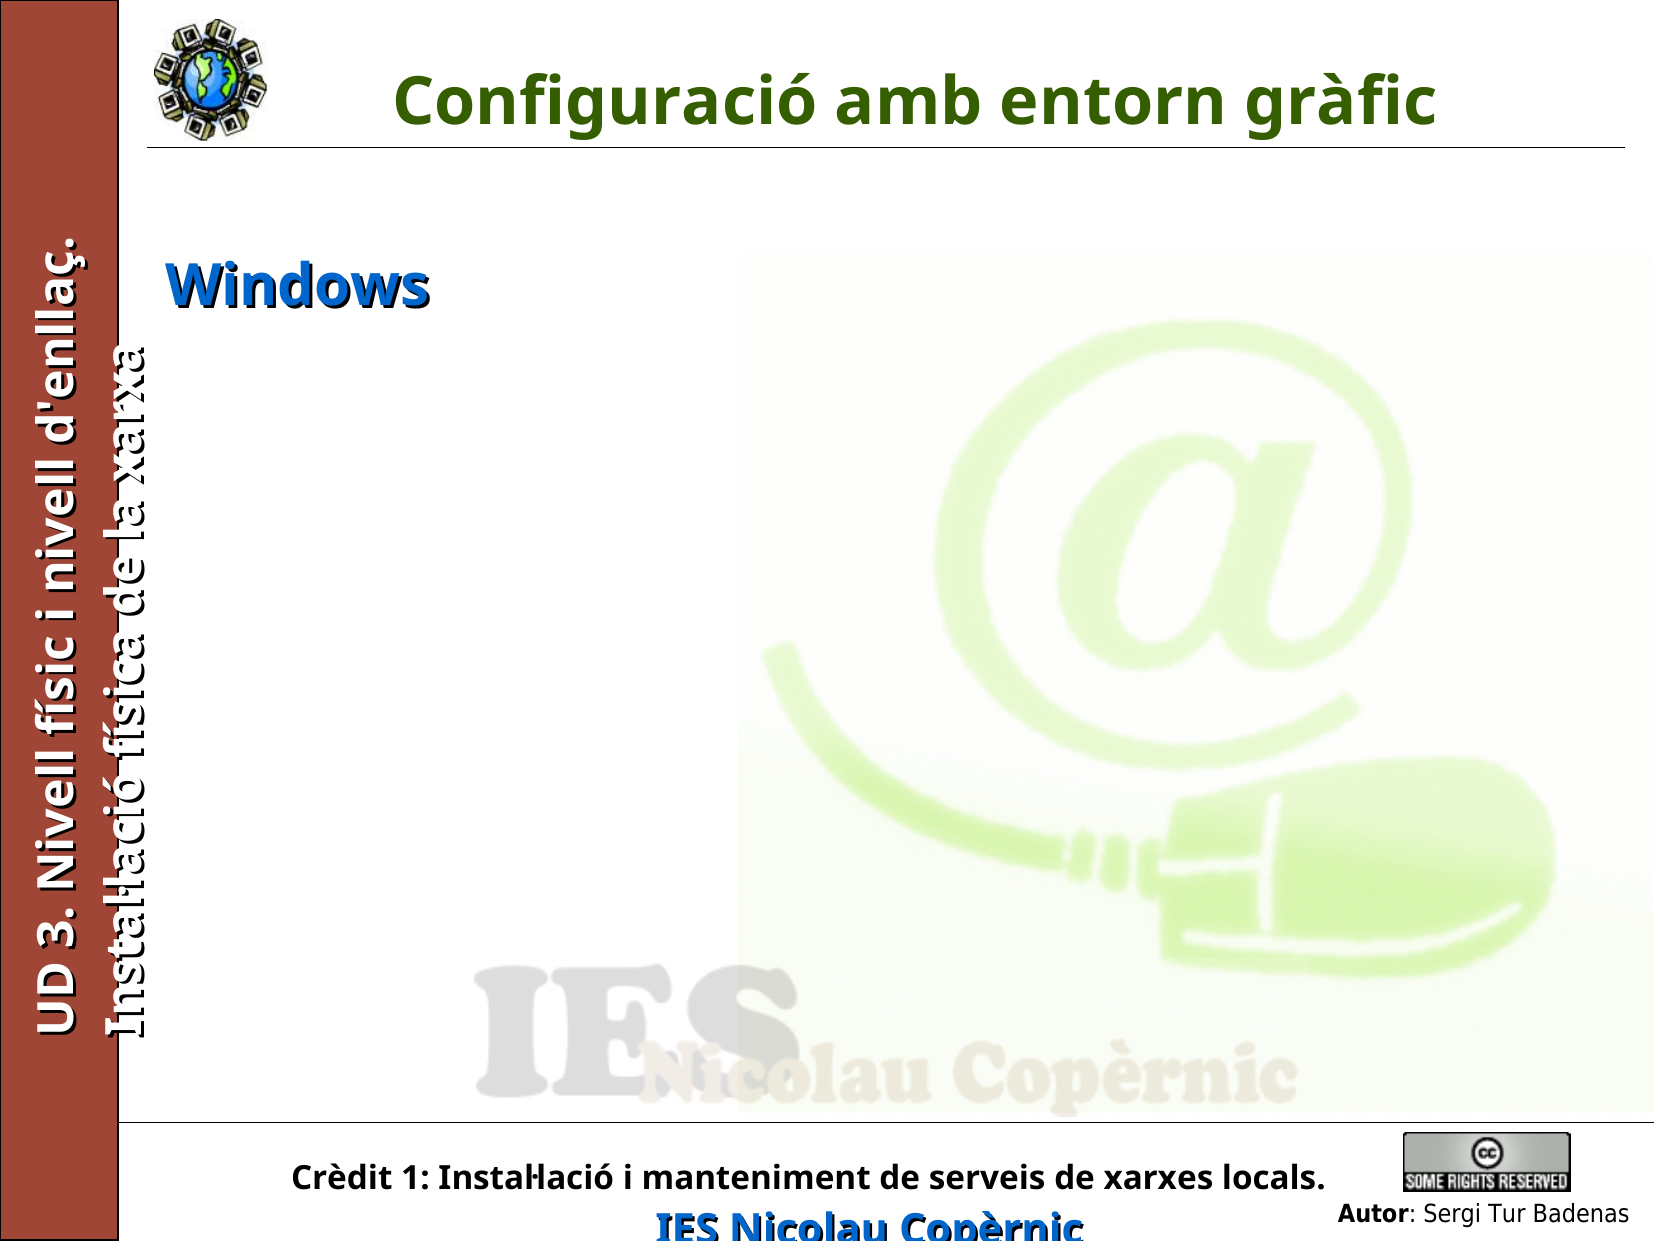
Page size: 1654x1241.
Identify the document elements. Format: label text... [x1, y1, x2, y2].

picture [154, 19, 268, 142]
list Windows [147, 242, 1636, 1078]
title Configuració amb entorn gràfic [171, 56, 1654, 141]
picture [466, 252, 1654, 1117]
picture [1403, 1132, 1571, 1192]
